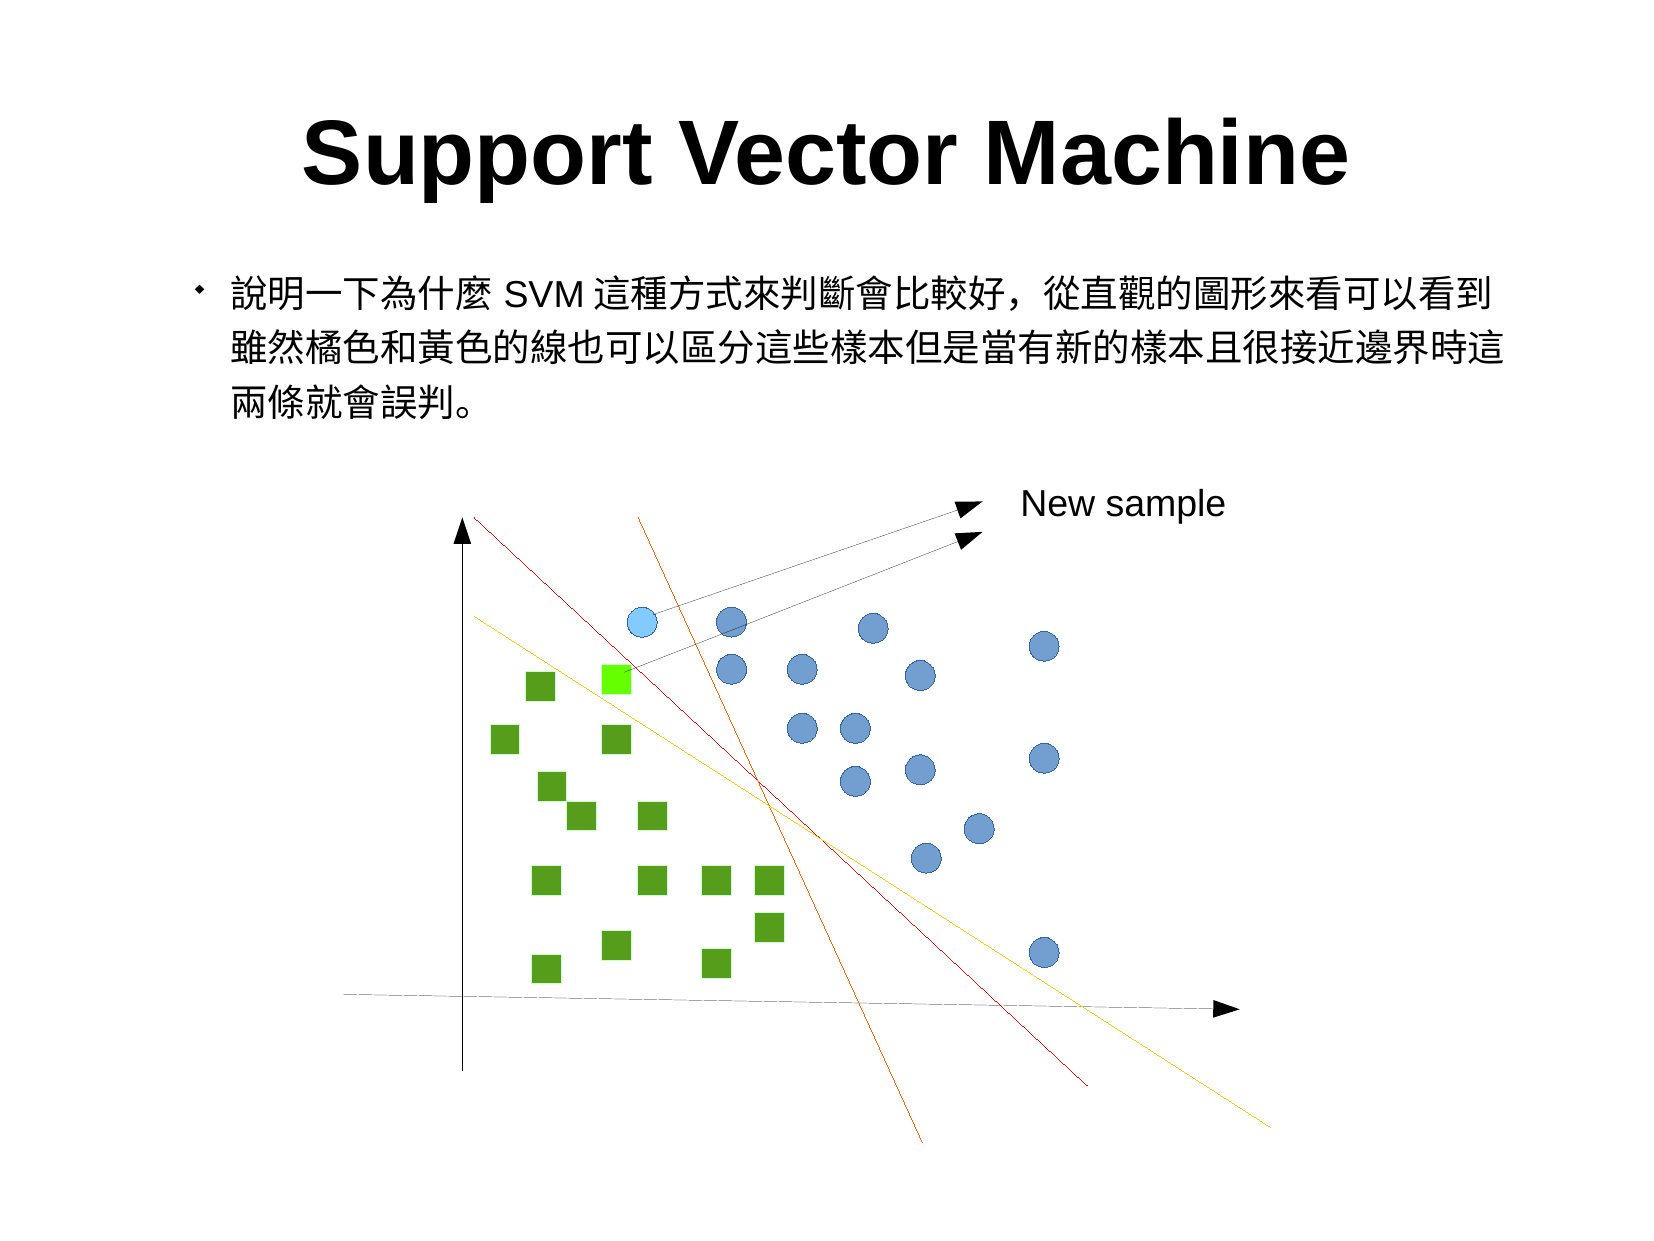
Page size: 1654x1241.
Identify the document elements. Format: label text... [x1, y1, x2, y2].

text_box [637, 801, 668, 831]
text_box New sample [1005, 475, 1303, 547]
text_box [858, 613, 889, 644]
text_box [537, 771, 597, 831]
text_box [637, 865, 668, 896]
text_box [490, 724, 520, 755]
text_box [1029, 937, 1060, 968]
text_box [701, 948, 732, 979]
text_box [601, 664, 632, 695]
text_box [911, 843, 942, 874]
text_box [531, 954, 562, 984]
text_box [787, 713, 818, 744]
text_box 說明一下為什麼SVM這種方式來判斷會比較好，從直觀的圖形來看可以看到雖然橘色和黃色的線也可以區分這些樣本但是當有新的樣本且很接近邊界時這兩條就會誤判。 [180, 256, 1538, 420]
text_box [840, 713, 871, 744]
text_box [601, 930, 632, 961]
text_box [716, 607, 747, 633]
text_box [905, 754, 936, 785]
text_box [723, 625, 747, 638]
text_box [601, 724, 632, 755]
text_box [525, 671, 556, 702]
text_box [754, 912, 785, 943]
text_box [964, 813, 995, 844]
text_box [716, 654, 747, 685]
text_box [701, 865, 732, 896]
text_box [531, 865, 562, 896]
title Support Vector Machine [82, 49, 1571, 257]
text_box [754, 865, 785, 896]
text_box [840, 766, 871, 797]
text_box [1029, 743, 1060, 774]
text_box [787, 654, 818, 685]
text_box [1029, 631, 1060, 662]
text_box [627, 607, 658, 638]
text_box [905, 660, 936, 691]
